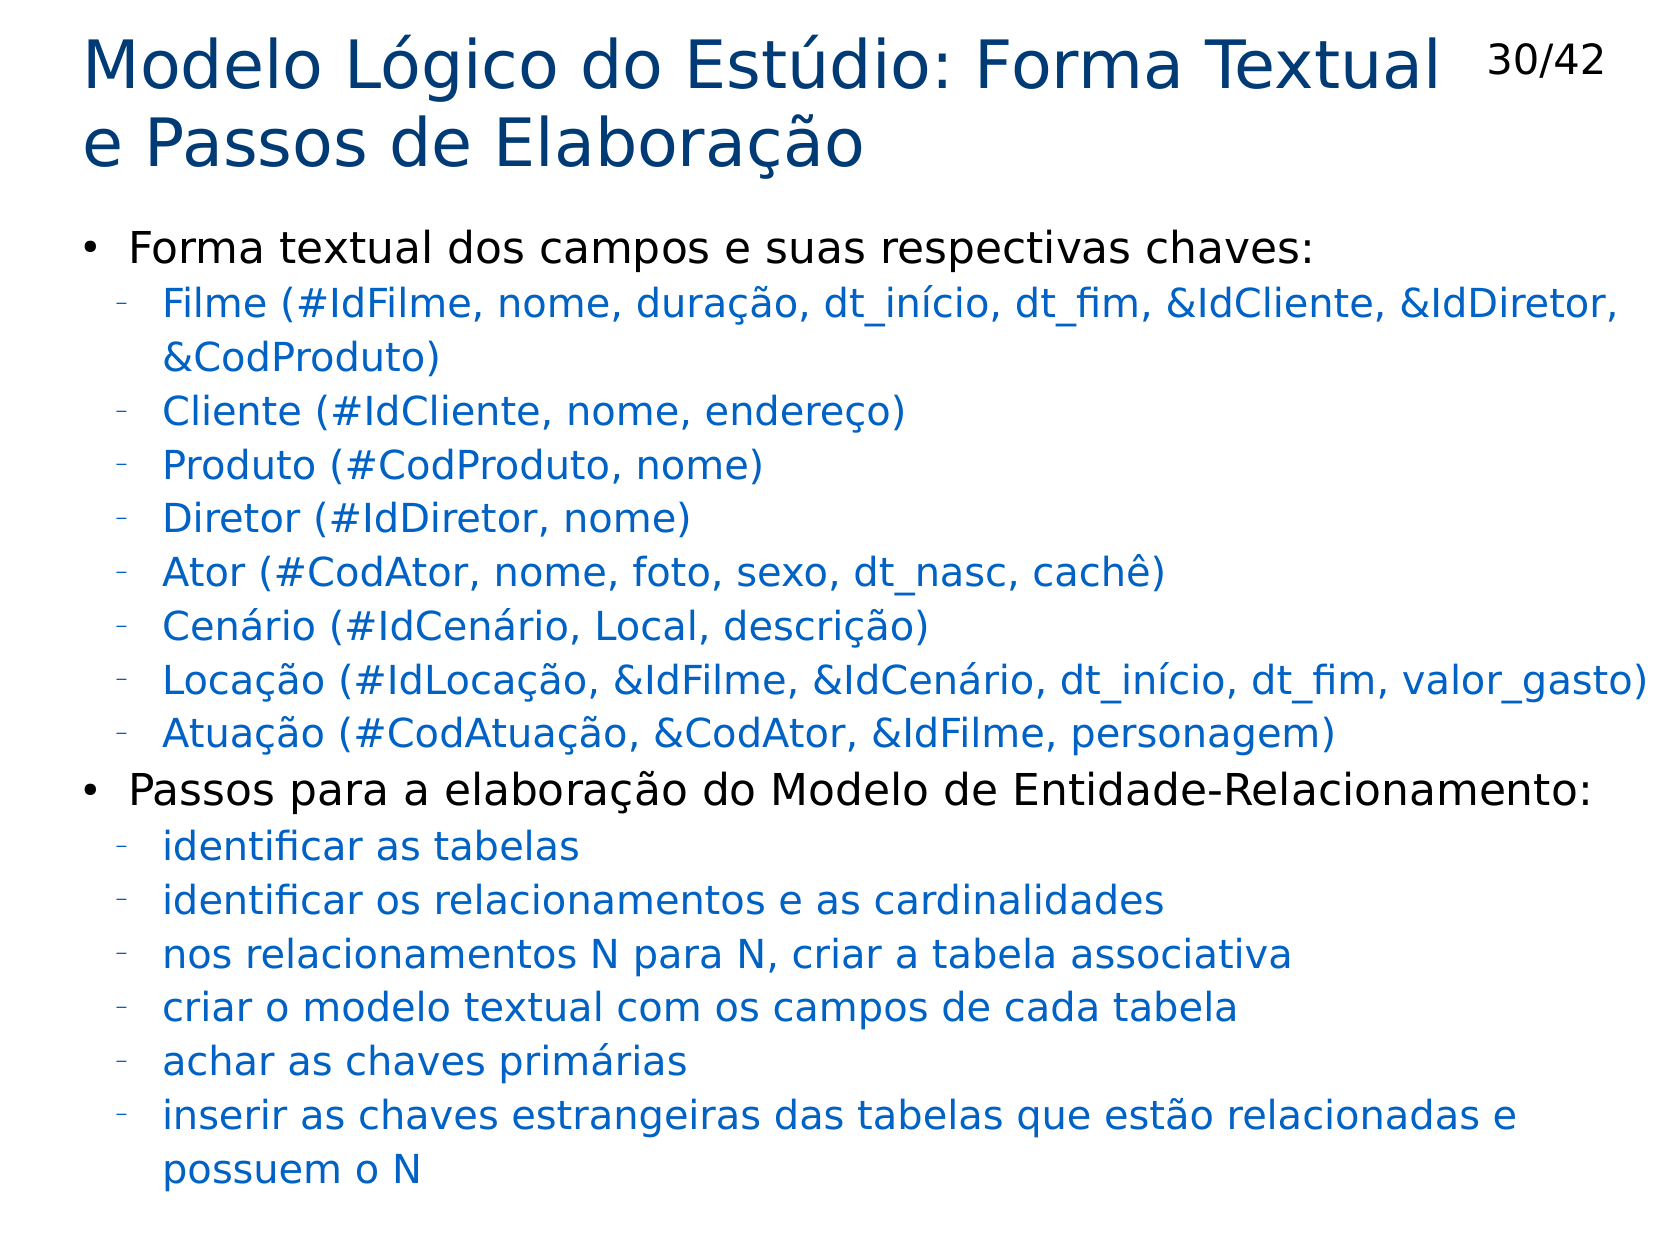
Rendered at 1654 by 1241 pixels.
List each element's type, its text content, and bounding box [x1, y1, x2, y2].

title Modelo Lógico do Estúdio: Forma Textual e Passos de Elaboração [82, 16, 1495, 193]
list Forma textual dos campos e suas respectivas chaves: Filme (#IdFilme, nome, duração, dt_início, dt_fim, &IdCliente, &IdDiretor, &CodProduto) Cliente (#IdCliente, nome, endereço) Produto (#CodProduto, nome) Diretor (#IdDiretor, nome) Ator (#CodAtor, nome, foto, sexo, dt_nasc, cachê) Cenário (#IdCenário, Local, descrição) Locação (#IdLocação, &IdFilme, &IdCenário, dt_início, dt_fim, valor_gasto) Atuação (#CodAtuação, &CodAtor, &IdFilme, personagem) Passos para a elaboração do Modelo de Entidade-Relacionamento: identificar as tabelas identificar os relacionamentos e as cardinalidades nos relacionamentos N para N, criar a tabela associativa criar o modelo textual com os campos de cada tabela achar as chaves primárias inserir as chaves estrangeiras das tabelas que estão relacionadas e possuem o N [82, 214, 1654, 1241]
